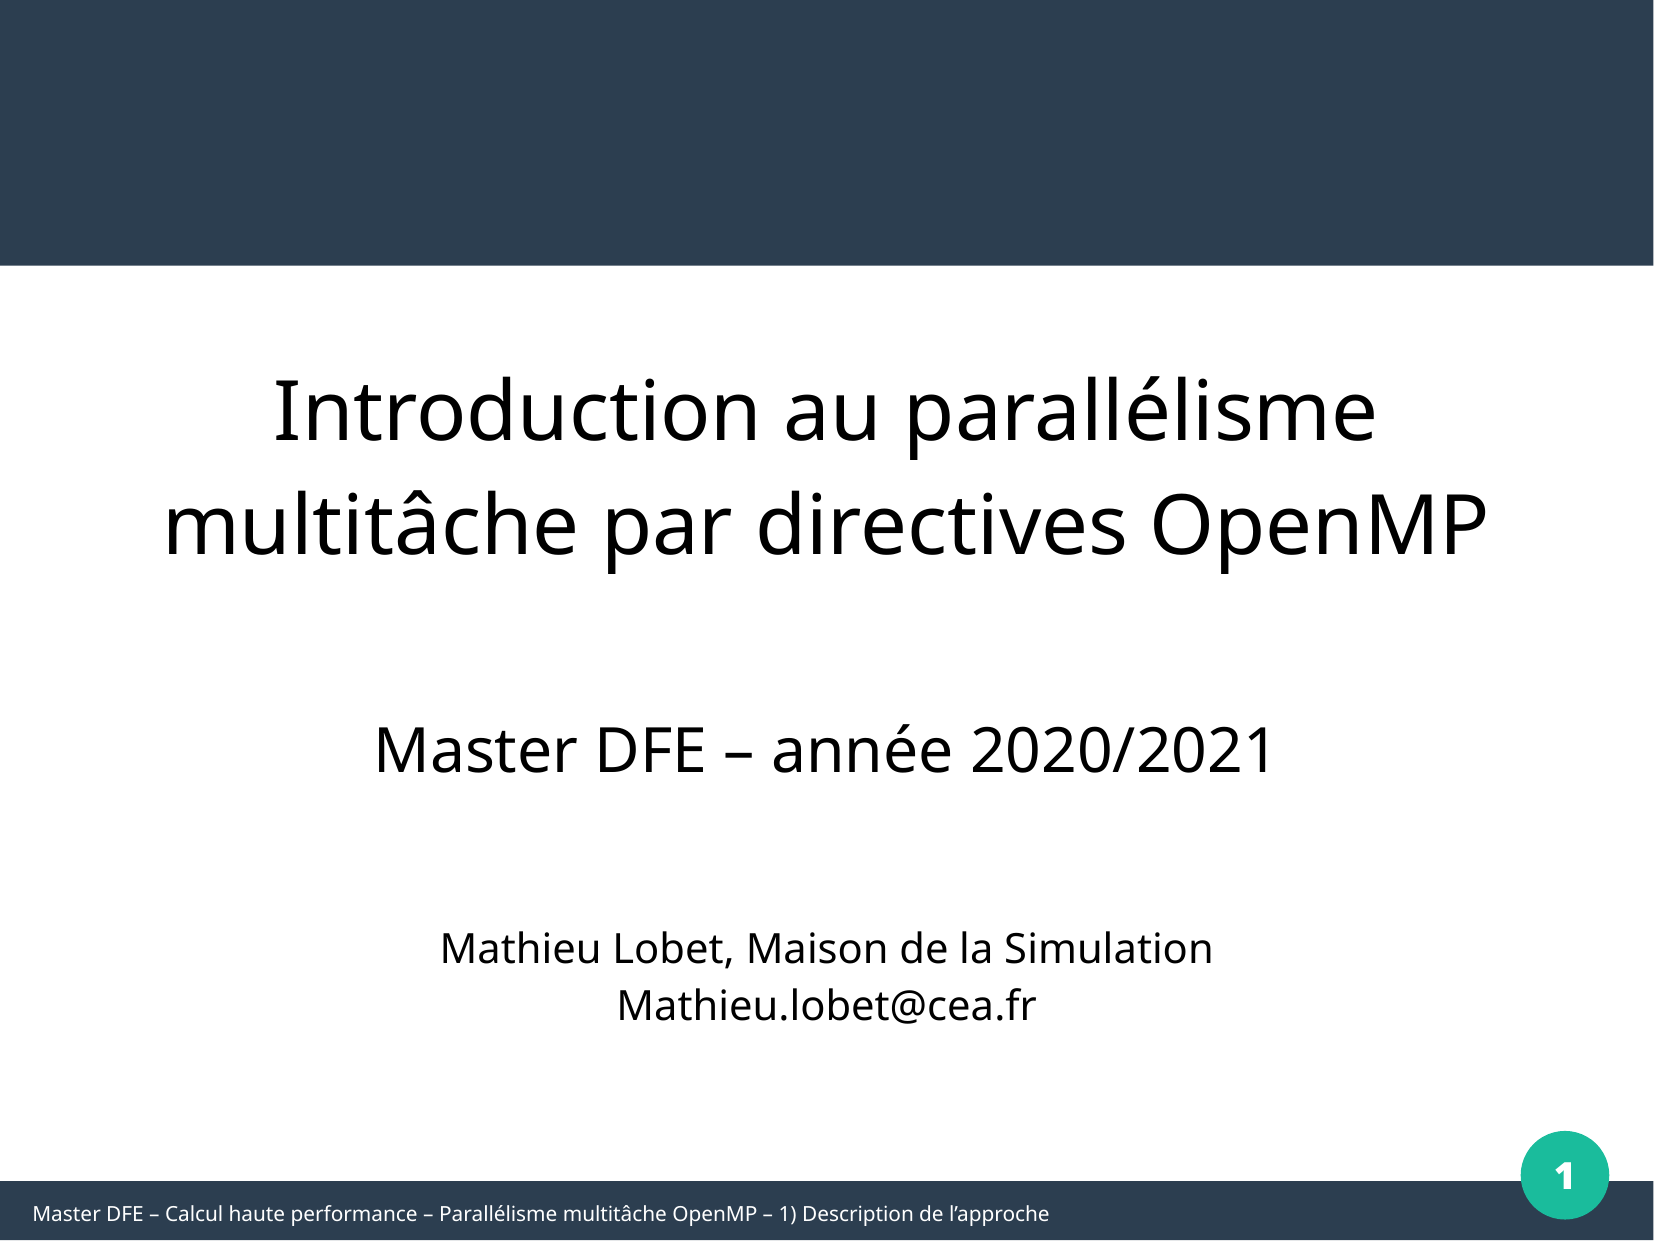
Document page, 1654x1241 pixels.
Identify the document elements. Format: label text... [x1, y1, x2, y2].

text_box Mathieu Lobet, Maison de la Simulation Mathieu.lobet@cea.fr [70, 911, 1583, 1040]
text_box Master DFE – année 2020/2021 [70, 698, 1583, 804]
text_box Master DFE – Calcul haute performance – Parallélisme multitâche OpenMP – 1) Description de l’approche [17, 1191, 1436, 1235]
text_box Introduction au parallélisme multitâche par directives OpenMP [70, 344, 1583, 585]
